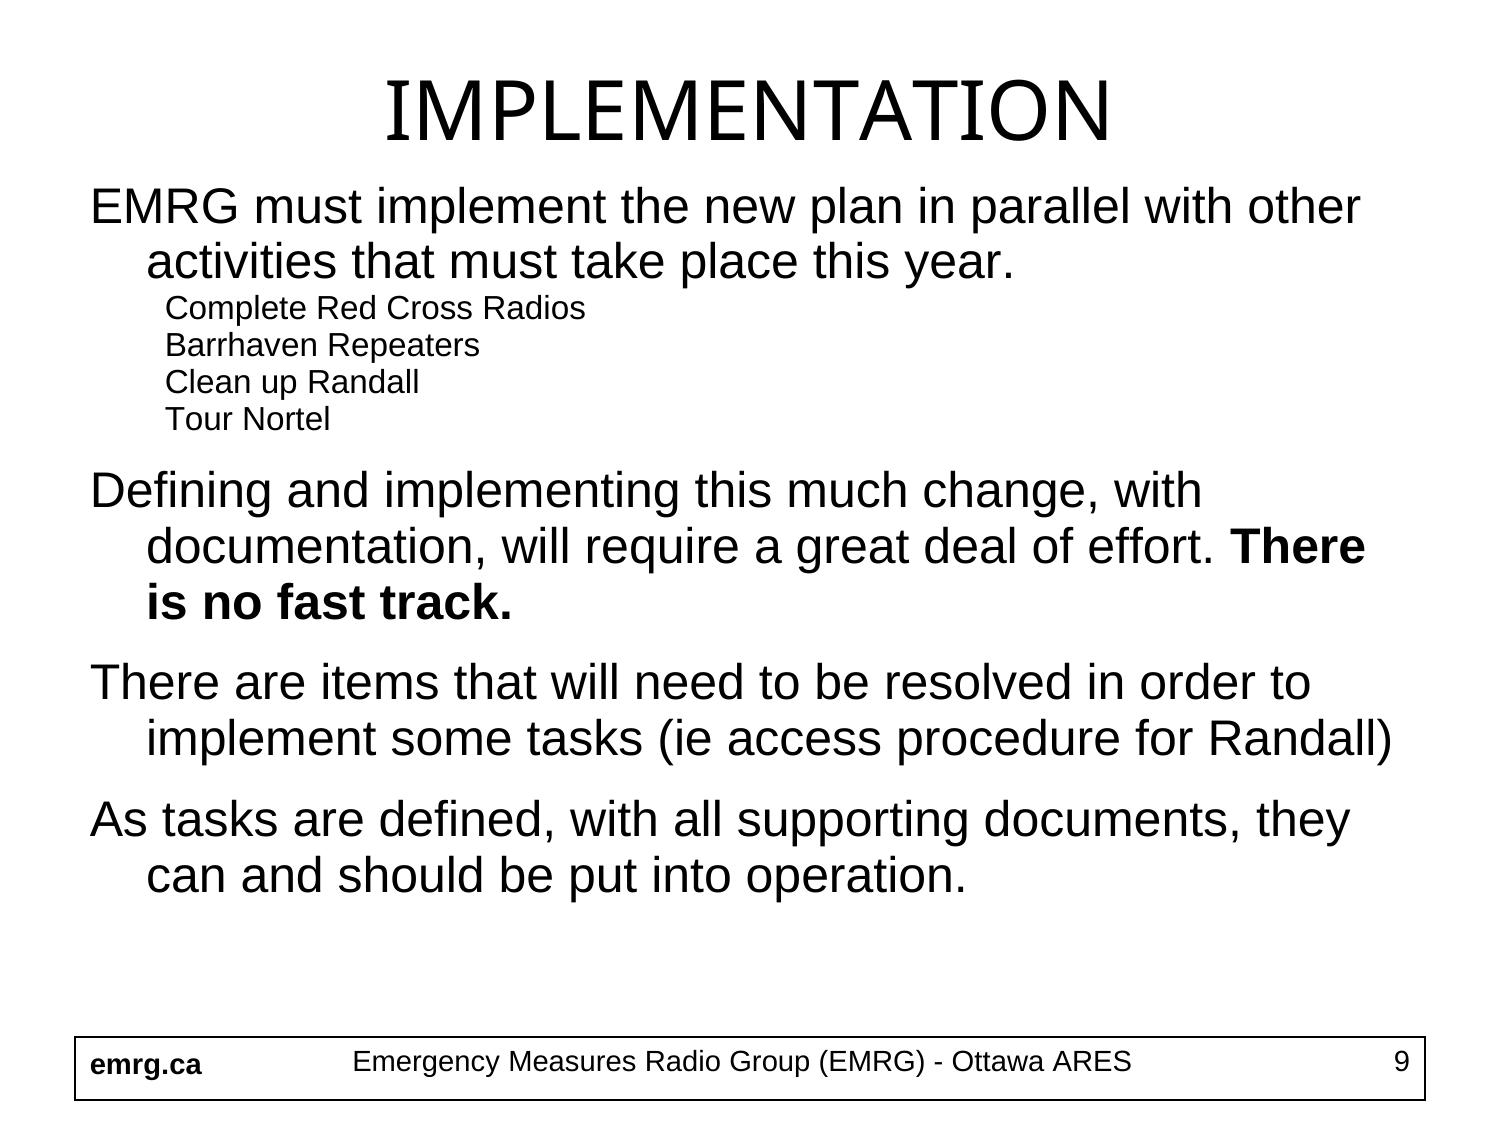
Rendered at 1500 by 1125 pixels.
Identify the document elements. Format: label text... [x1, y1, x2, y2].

list EMRG must implement the new plan in parallel with other activities that must take place this year. Complete Red Cross Radios Barrhaven Repeaters Clean up Randall Tour Nortel Defining and implementing this much change, with documentation, will require a great deal of effort. There is no fast track. There are items that will need to be resolved in order to implement some tasks (ie access procedure for Randall) As tasks are defined, with all supporting documents, they can and should be put into operation. [75, 170, 1426, 1046]
title IMPLEMENTATION [75, 13, 1426, 170]
